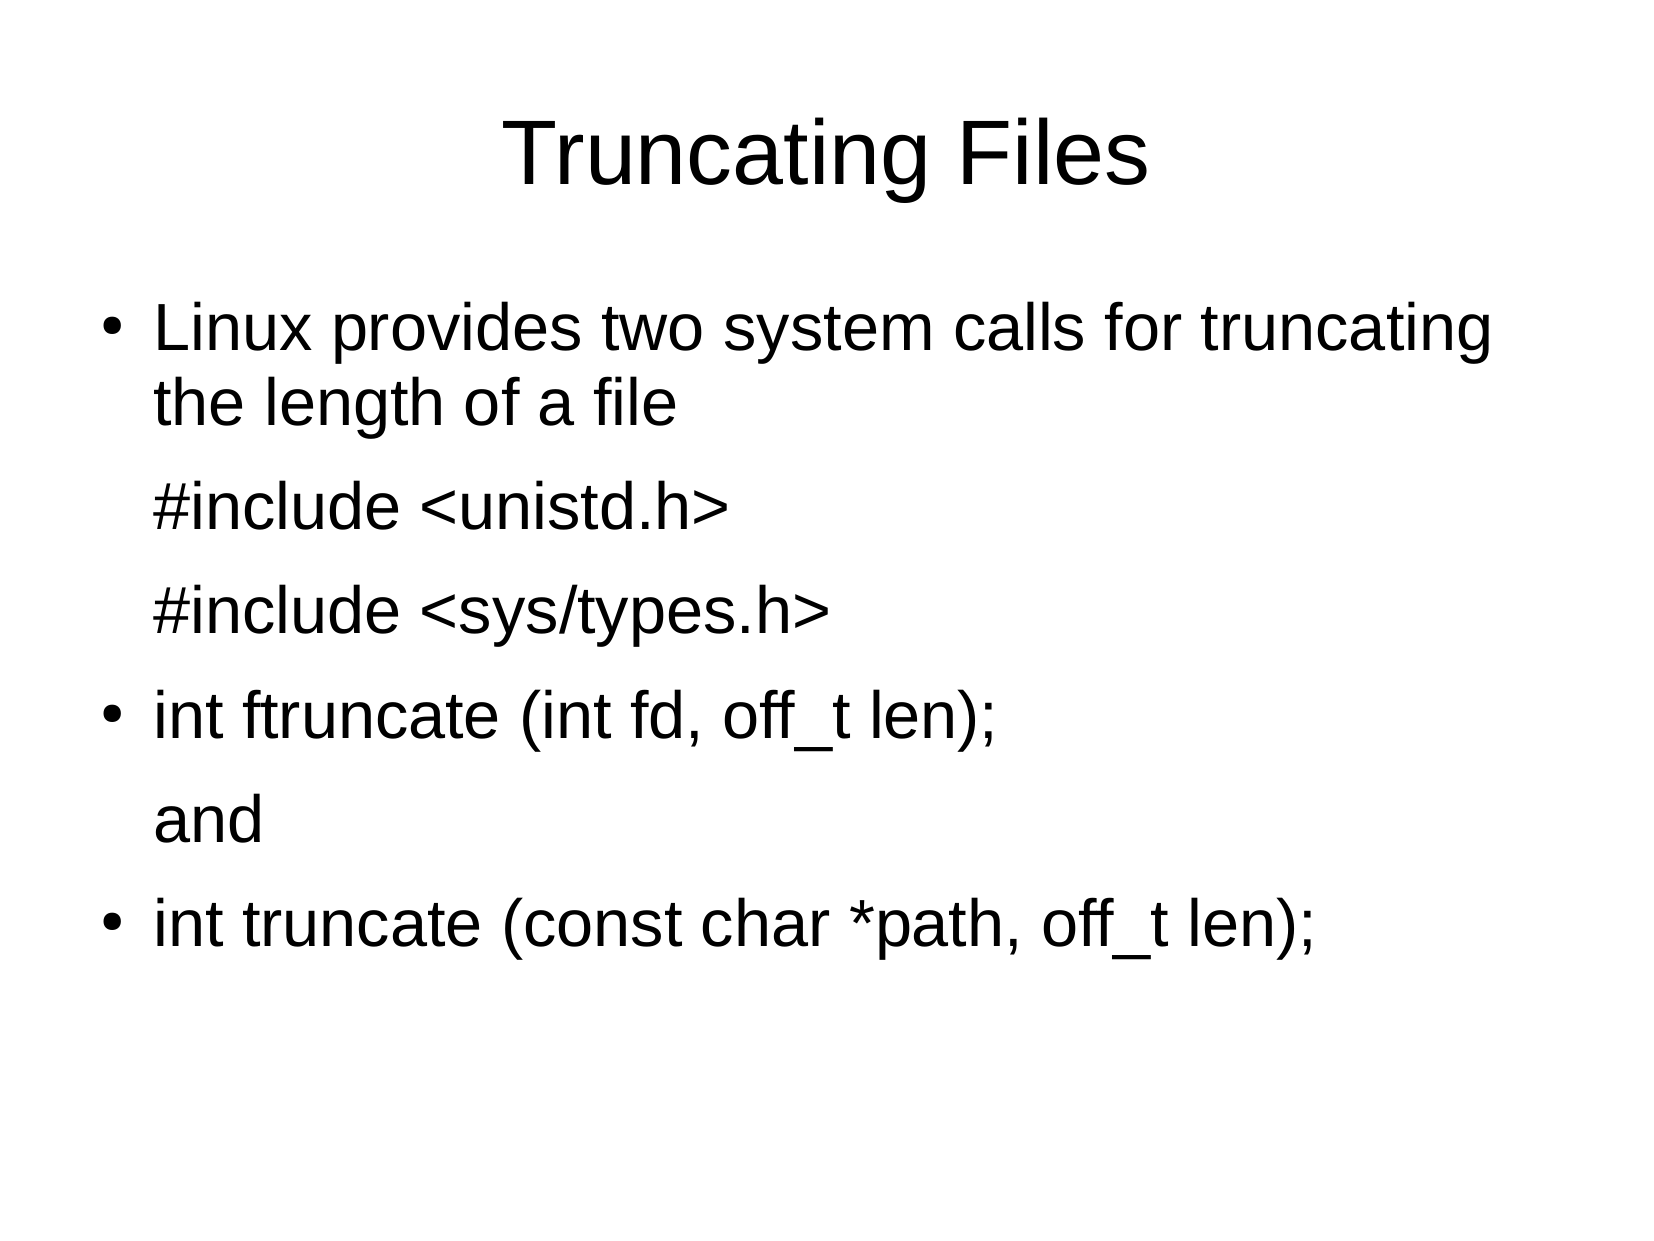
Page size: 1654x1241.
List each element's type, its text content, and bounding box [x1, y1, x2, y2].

list Linux provides two system calls for truncating the length of a file #include <unistd.h> #include <sys/types.h> int ftruncate (int fd, off_t len); and int truncate (const char *path, off_t len); [82, 290, 1571, 1010]
title Truncating Files [82, 49, 1571, 257]
